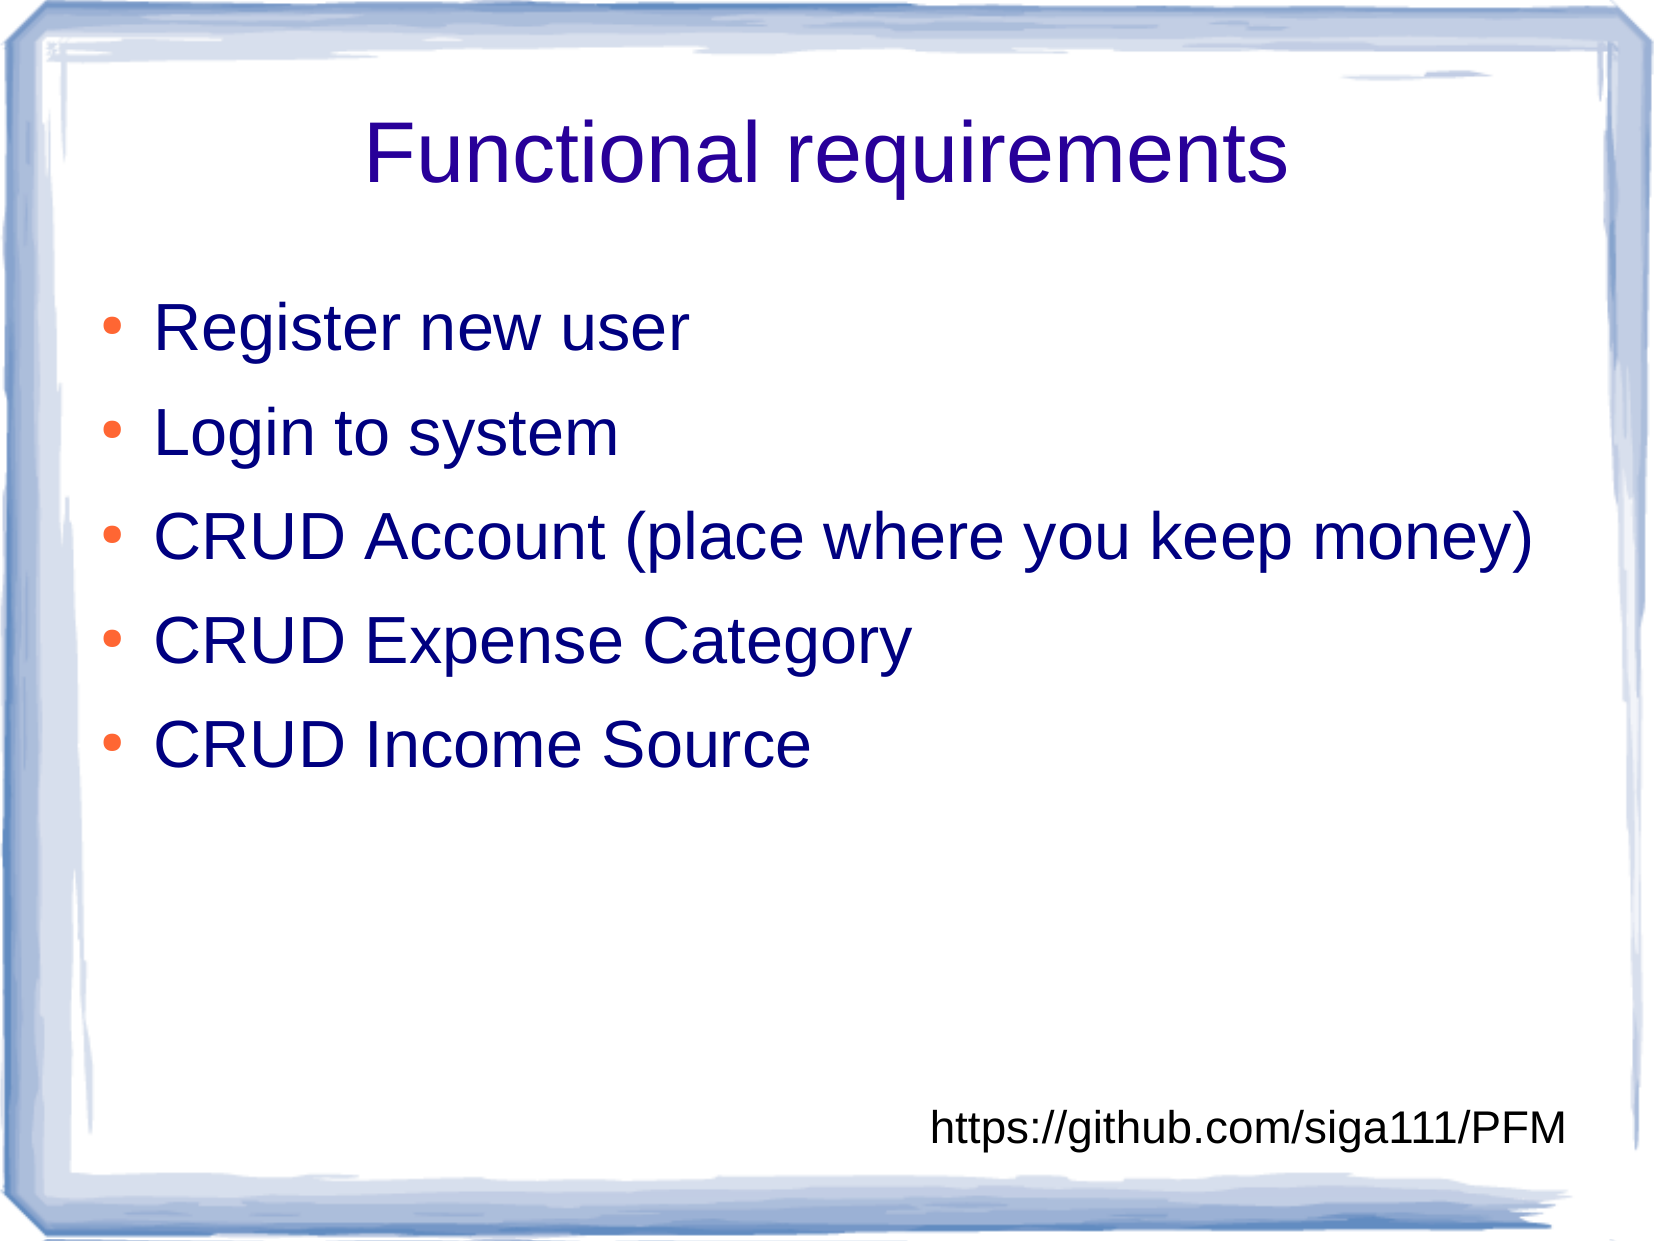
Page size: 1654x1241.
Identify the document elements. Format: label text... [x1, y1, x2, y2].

picture [0, 0, 1654, 1241]
list Register new user Login to system CRUD Account (place where you keep money) CRUD Expense Category CRUD Income Source [82, 290, 1538, 995]
title Functional requirements [82, 49, 1571, 257]
